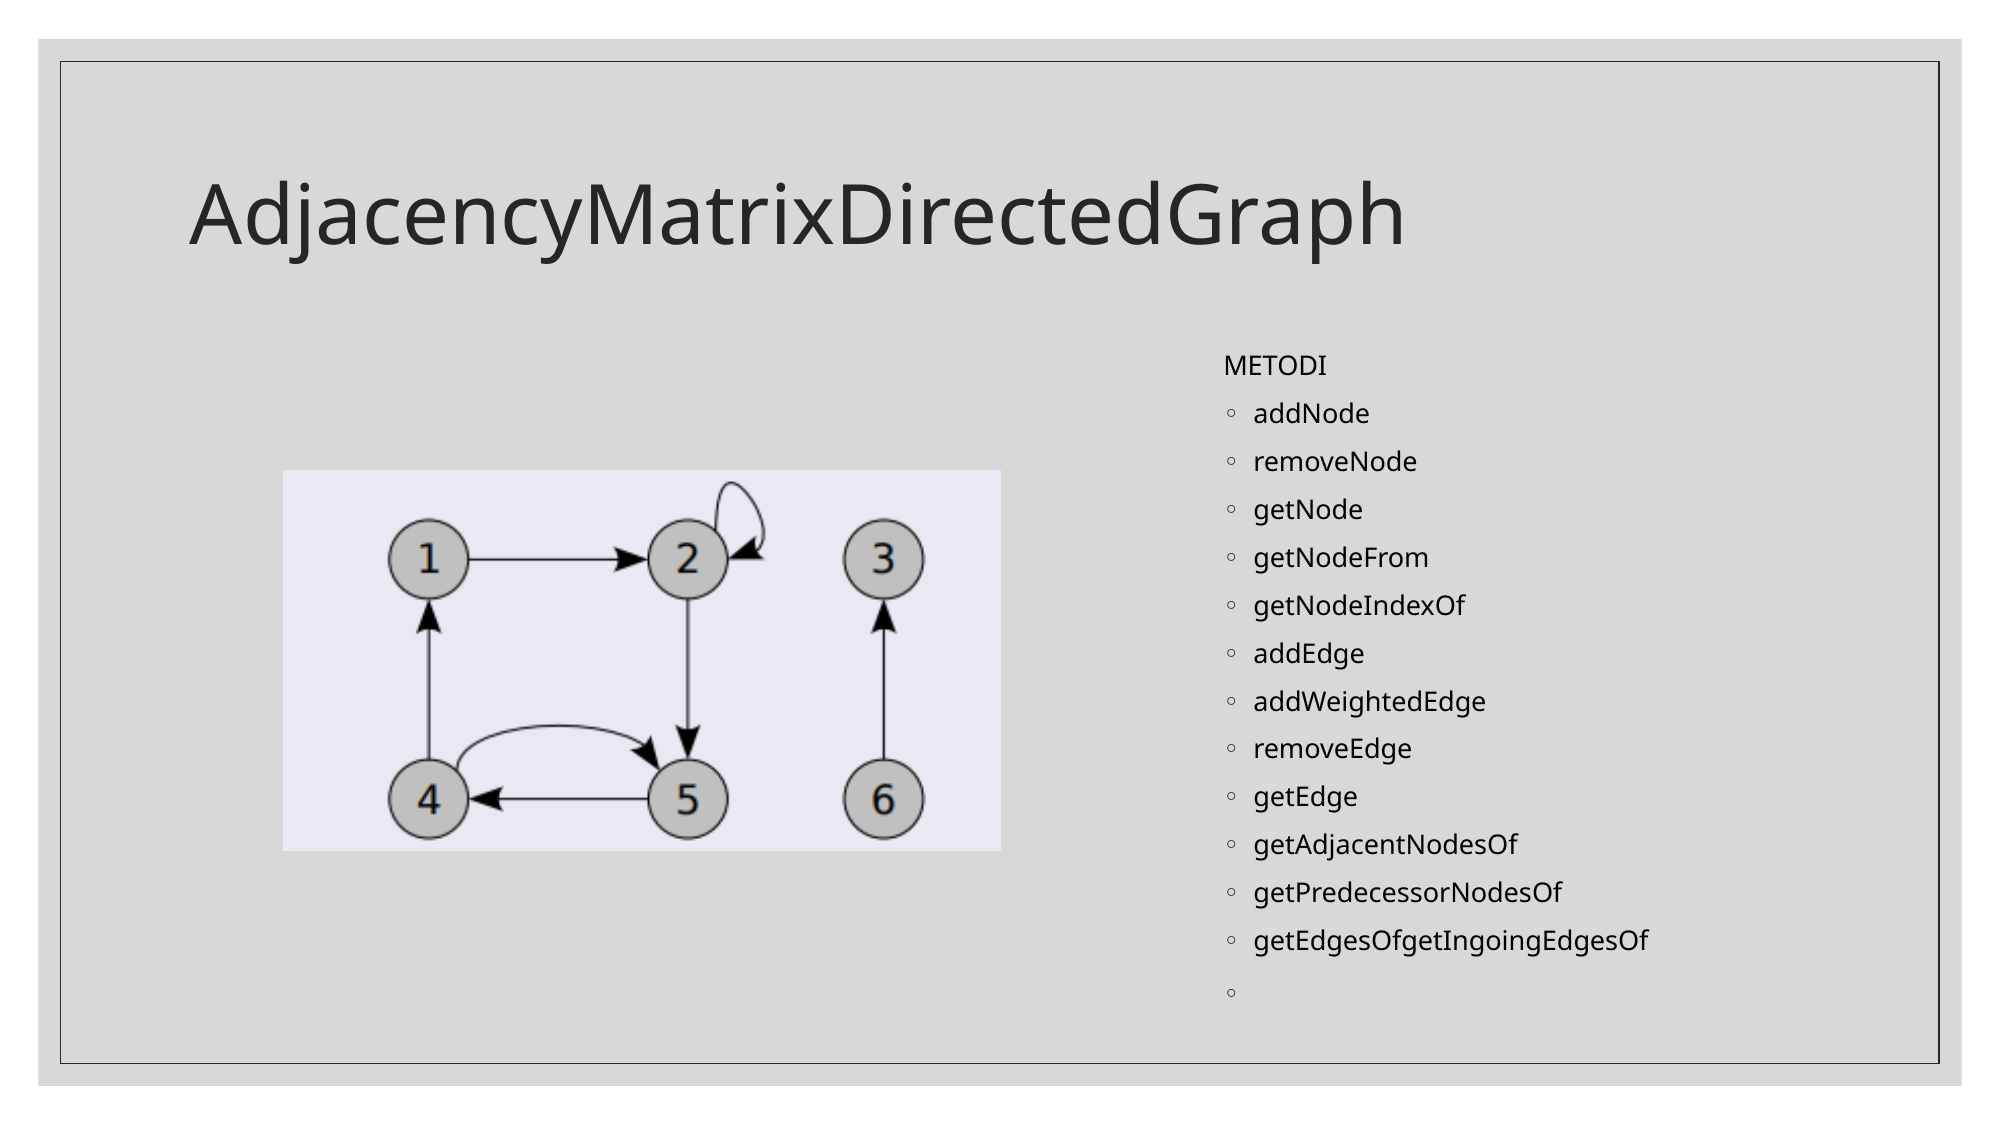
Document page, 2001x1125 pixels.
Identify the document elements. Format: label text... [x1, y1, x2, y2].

title AdjacencyMatrixDirectedGraph [174, 105, 1825, 331]
list METODI addNode removeNode getNode getNodeFrom getNodeIndexOf addEdge addWeightedEdge removeEdge getEdge getAdjacentNodesOf getPredecessorNodesOf getEdgesOfgetIngoingEdgesOf [1208, 345, 1825, 977]
picture [283, 470, 1001, 852]
